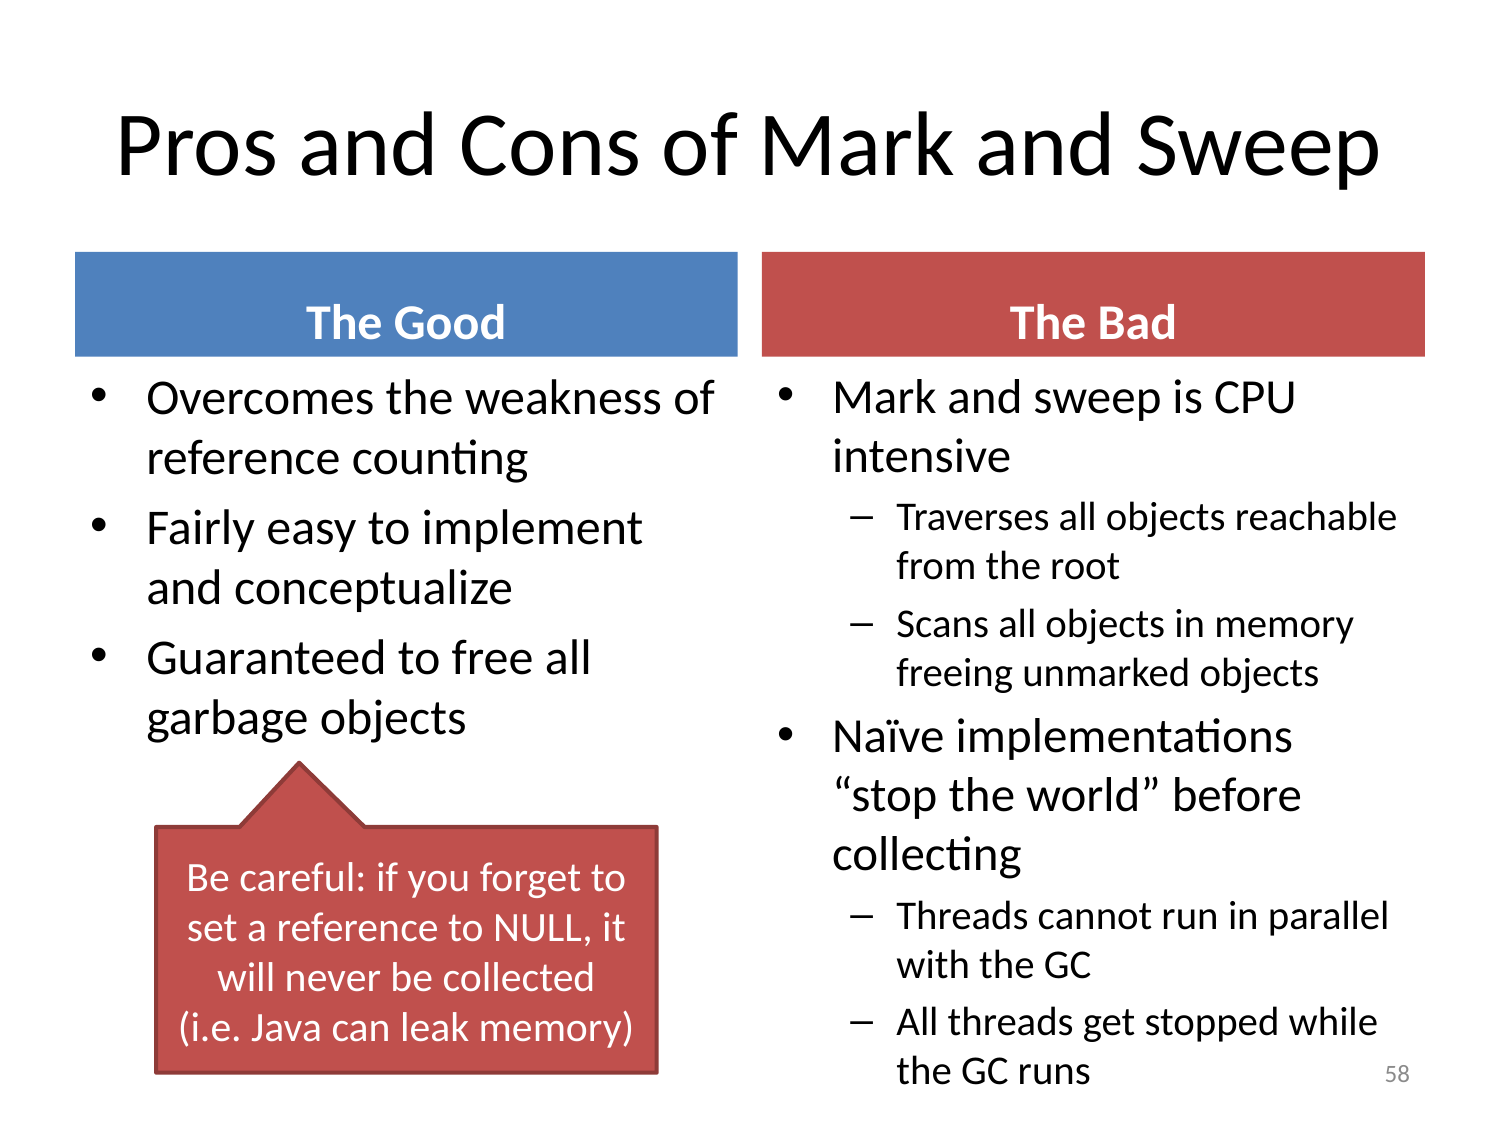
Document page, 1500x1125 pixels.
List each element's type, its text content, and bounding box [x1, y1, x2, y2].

text_box Be careful: if you forget to set a reference to NULL, it will never be collected (i.e. Java can leak memory) [156, 762, 657, 1073]
list Mark and sweep is CPU intensive Traverses all objects reachable from the root Scans all objects in memory freeing unmarked objects Naïve implementations “stop the world” before collecting Threads cannot run in parallel with the GC All threads get stopped while the GC runs [761, 356, 1425, 1103]
title Pros and Cons of Mark and Sweep [75, 45, 1425, 233]
list Overcomes the weakness of reference counting Fairly easy to implement and conceptualize Guaranteed to free all garbage objects [75, 356, 738, 1005]
slide_number <number> [1074, 1042, 1425, 1103]
list The Good [75, 251, 738, 356]
list The Bad [761, 251, 1425, 356]
